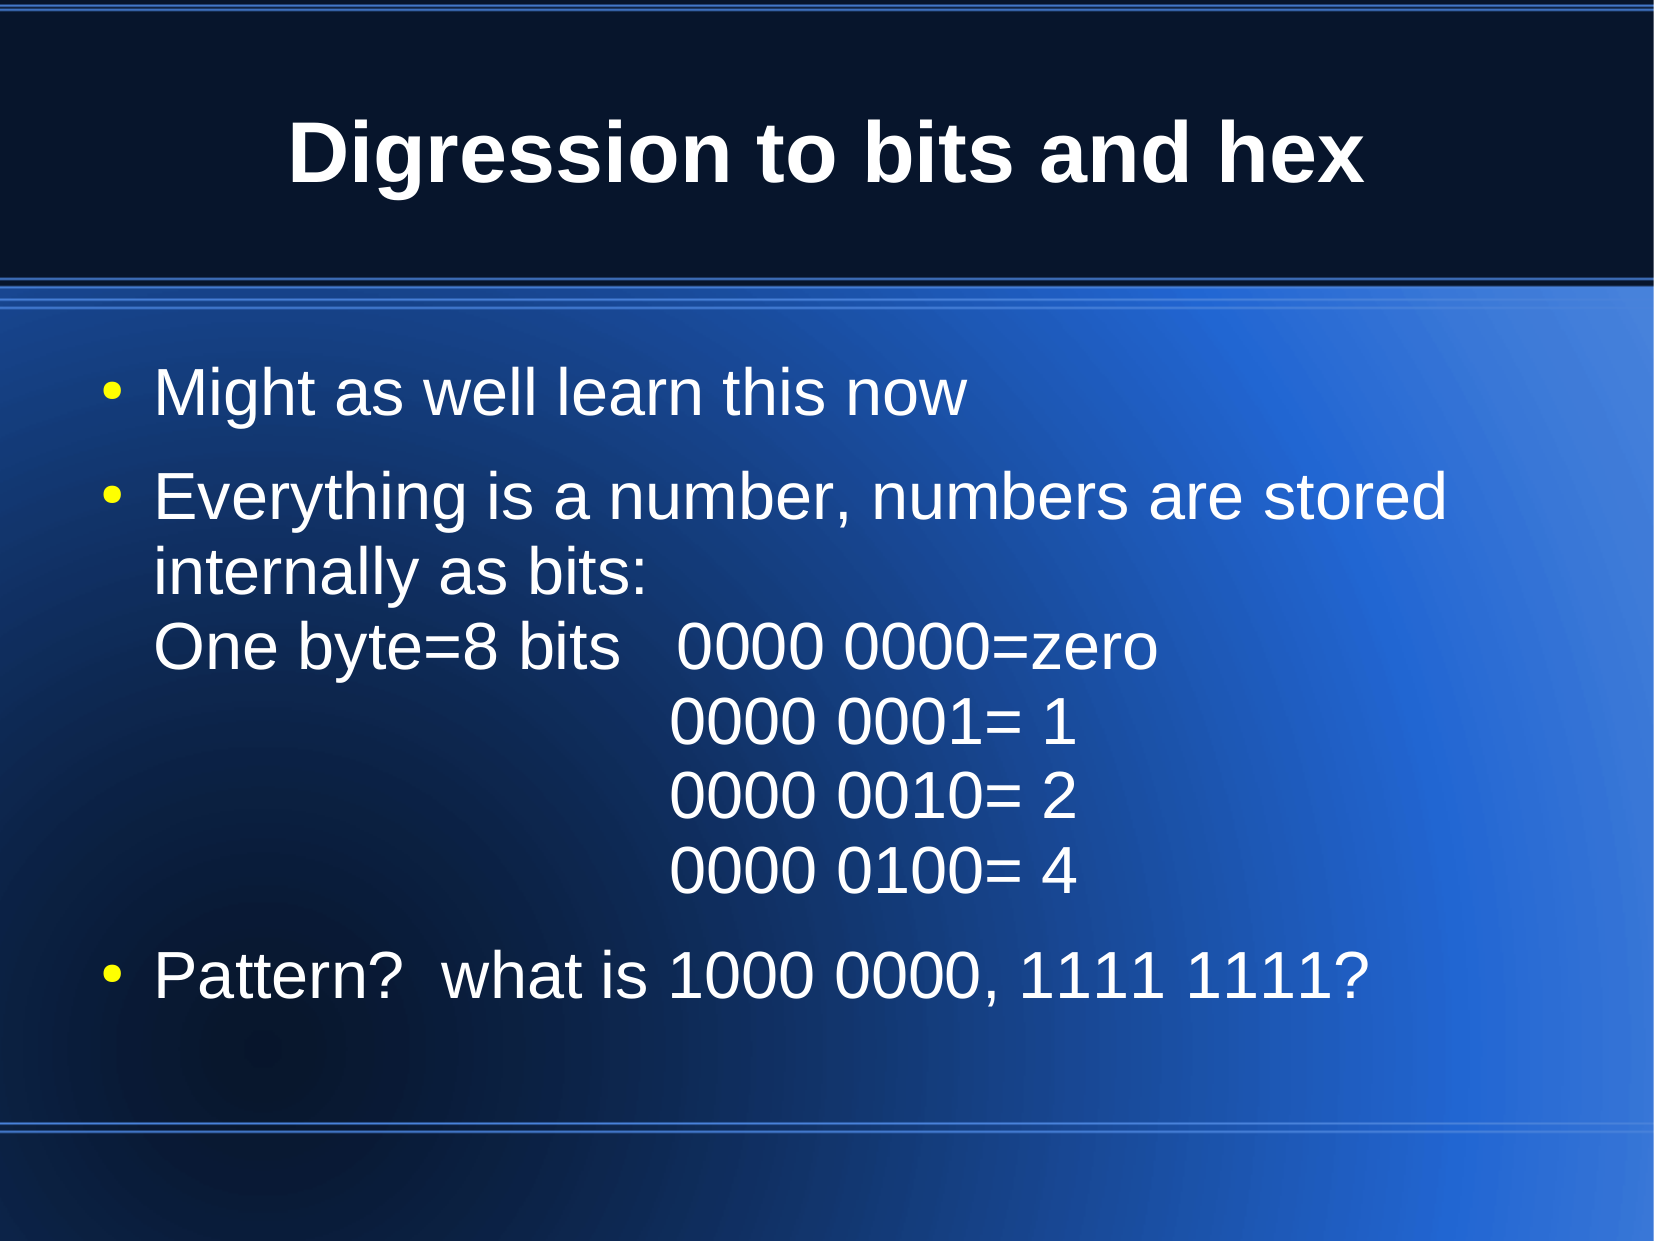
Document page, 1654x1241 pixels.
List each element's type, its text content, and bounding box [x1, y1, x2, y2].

picture [0, 0, 1654, 1241]
list Might as well learn this now Everything is a number, numbers are stored internally as bits: One byte=8 bits 0000 0000=zero 0000 0001= 1 0000 0010= 2 0000 0100= 4 Pattern? what is 1000 0000, 1111 1111? [82, 355, 1571, 1058]
title Digression to bits and hex [82, 49, 1571, 257]
